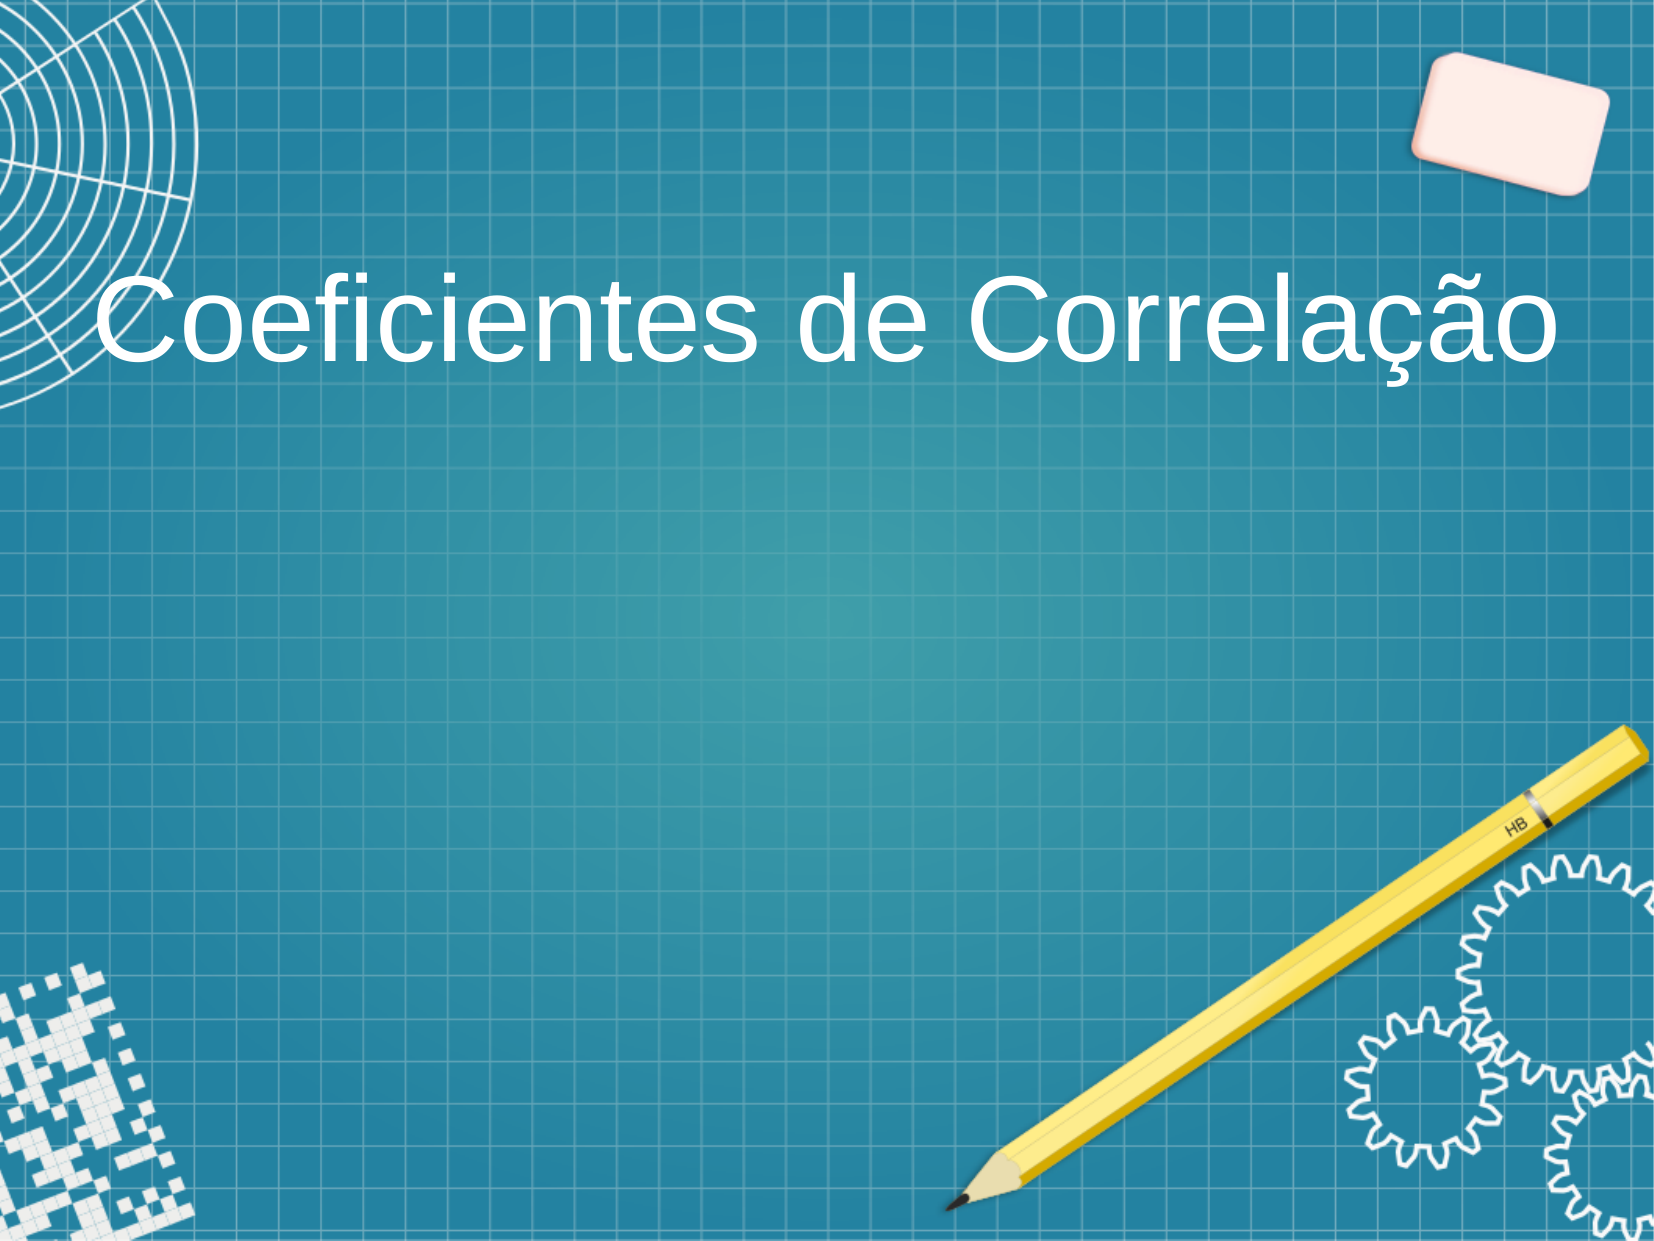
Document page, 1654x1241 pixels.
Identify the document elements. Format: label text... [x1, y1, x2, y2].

title Coeficientes de Correlação [82, 177, 1571, 461]
picture [0, 0, 1654, 1241]
